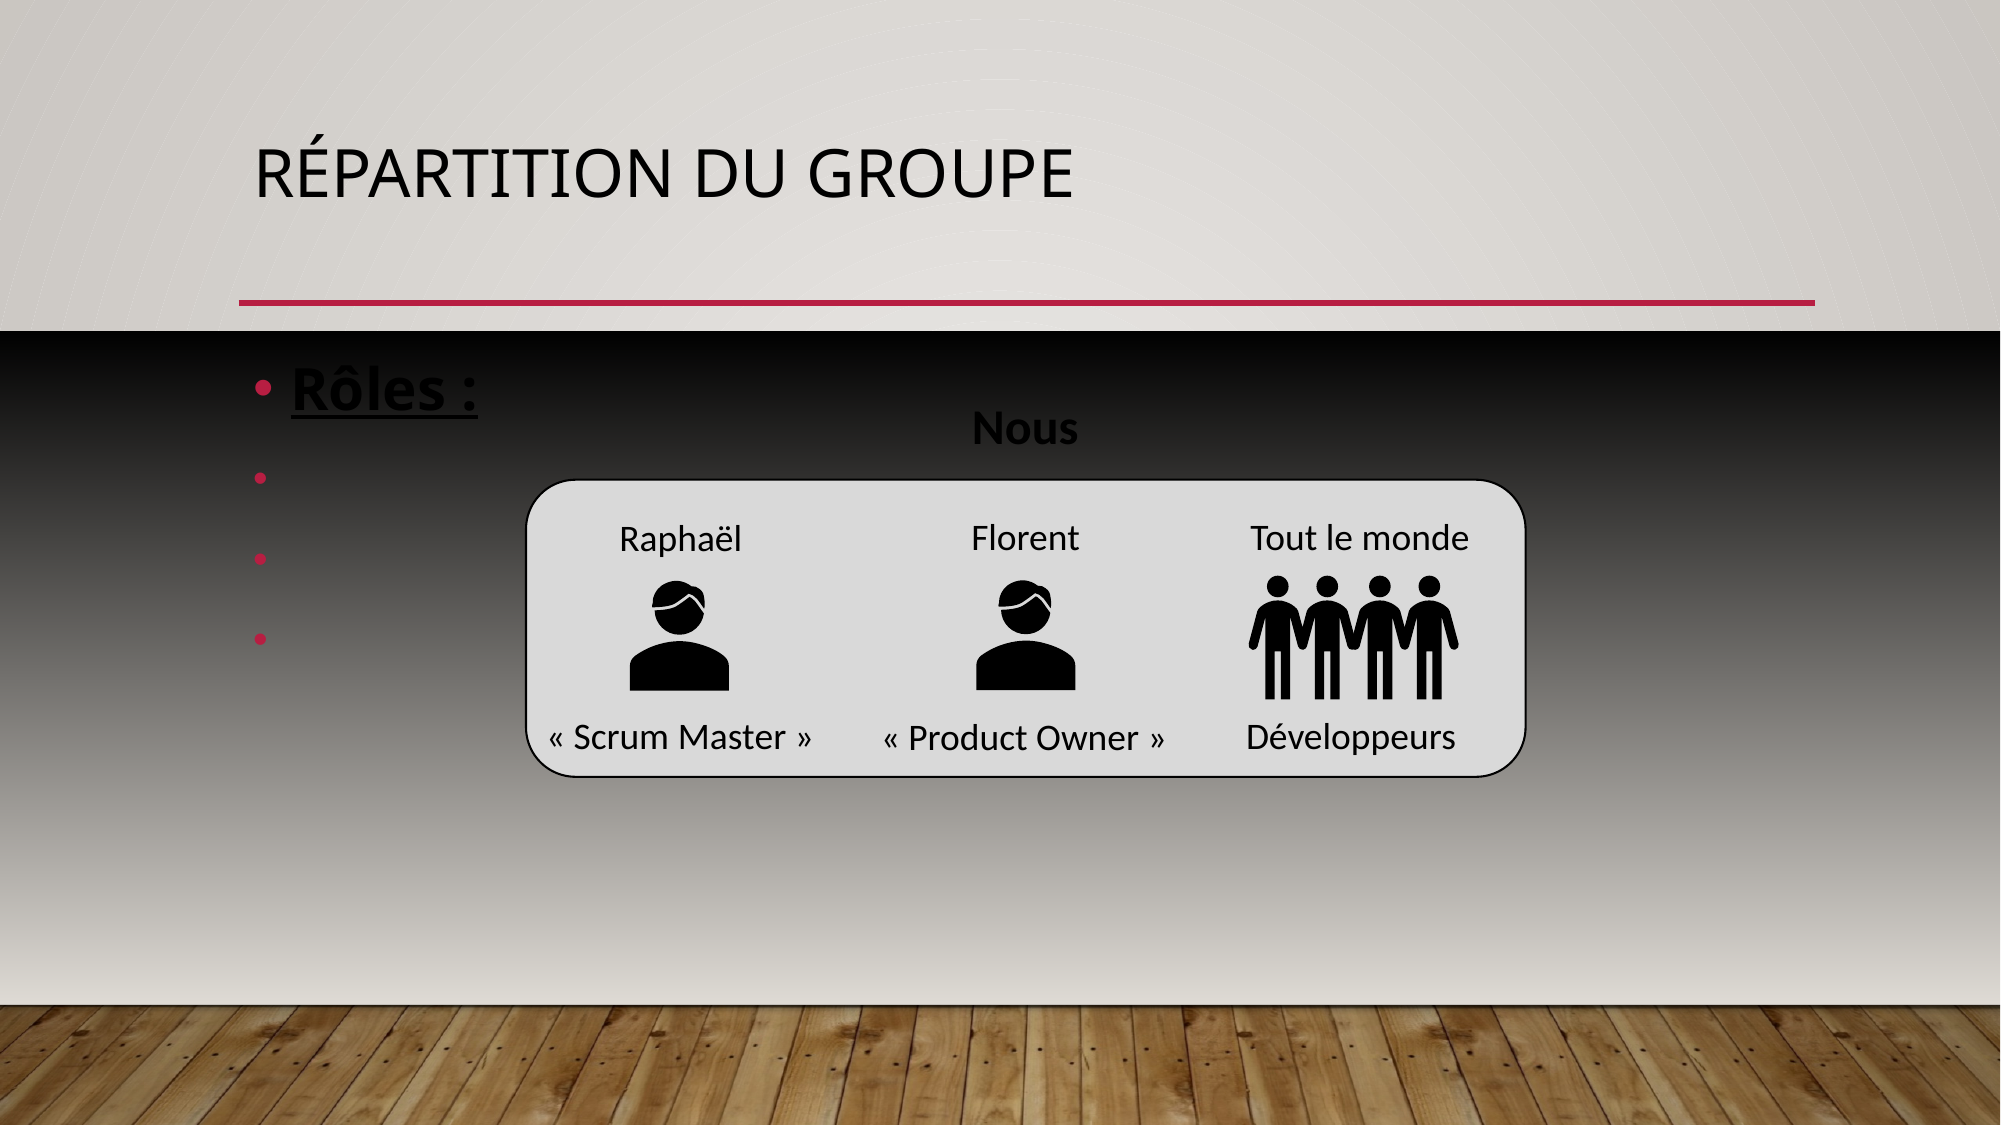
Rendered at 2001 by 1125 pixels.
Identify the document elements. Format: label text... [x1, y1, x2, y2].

picture [1227, 562, 1480, 713]
text_box « Scrum Master » [531, 704, 833, 766]
text_box Développeurs [1230, 713, 1474, 766]
text_box Florent [956, 505, 1097, 567]
title Répartition du groupe [238, 131, 1814, 305]
picture [604, 567, 755, 704]
text_box Nous [956, 386, 1095, 463]
text_box Tout le monde [1235, 505, 1488, 567]
picture [950, 562, 1101, 705]
text_box Raphaël [604, 506, 760, 567]
text_box « Product Owner » [865, 705, 1186, 766]
list Rôles : [238, 330, 1814, 897]
